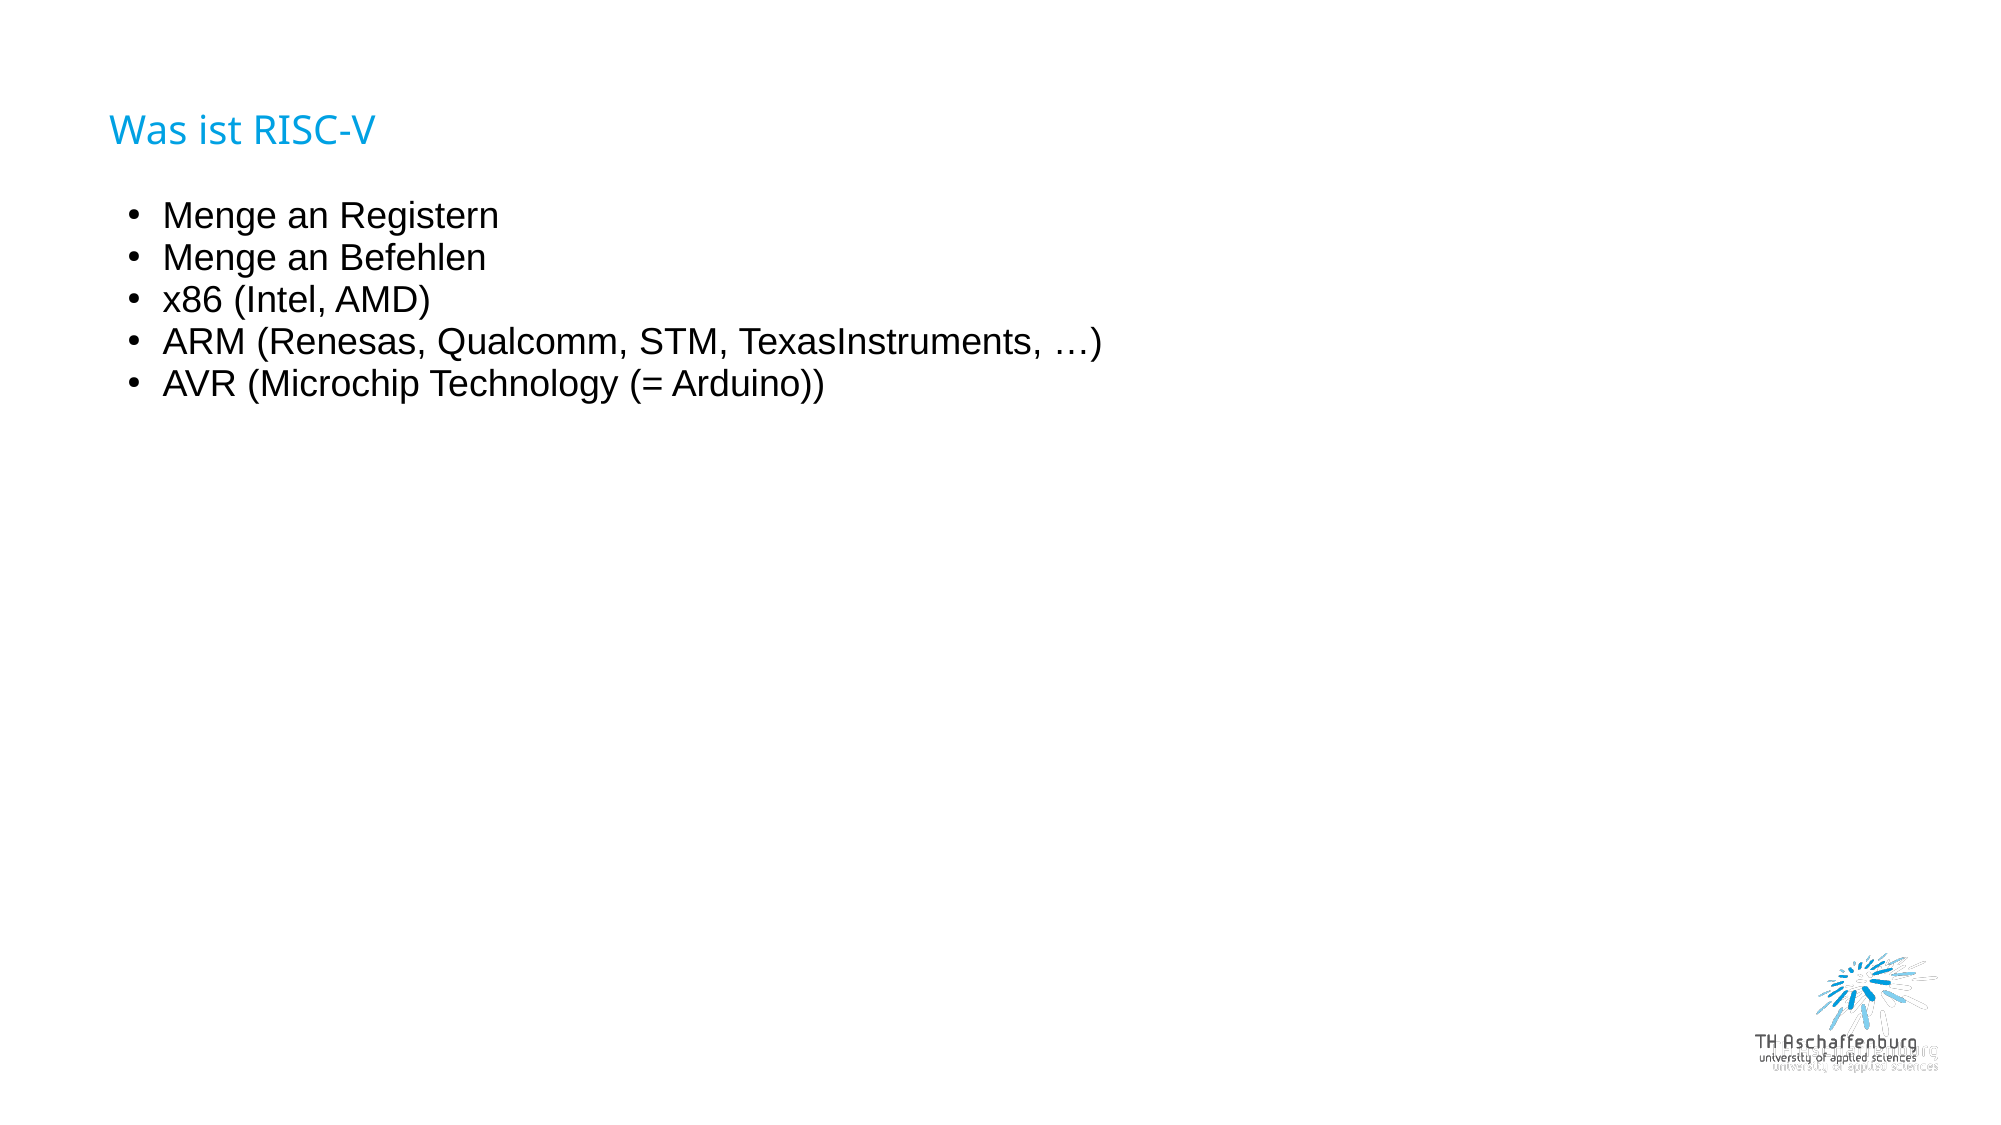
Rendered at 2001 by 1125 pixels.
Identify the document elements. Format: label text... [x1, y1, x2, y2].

title Was ist RISC-V [94, 94, 1820, 165]
picture [1755, 953, 1938, 1073]
text_box Menge an Registern Menge an Befehlen x86 (Intel, AMD) ARM (Renesas, Qualcomm, STM, TexasInstruments, …) AVR (Microchip Technology (= Arduino)) [112, 187, 1913, 1051]
